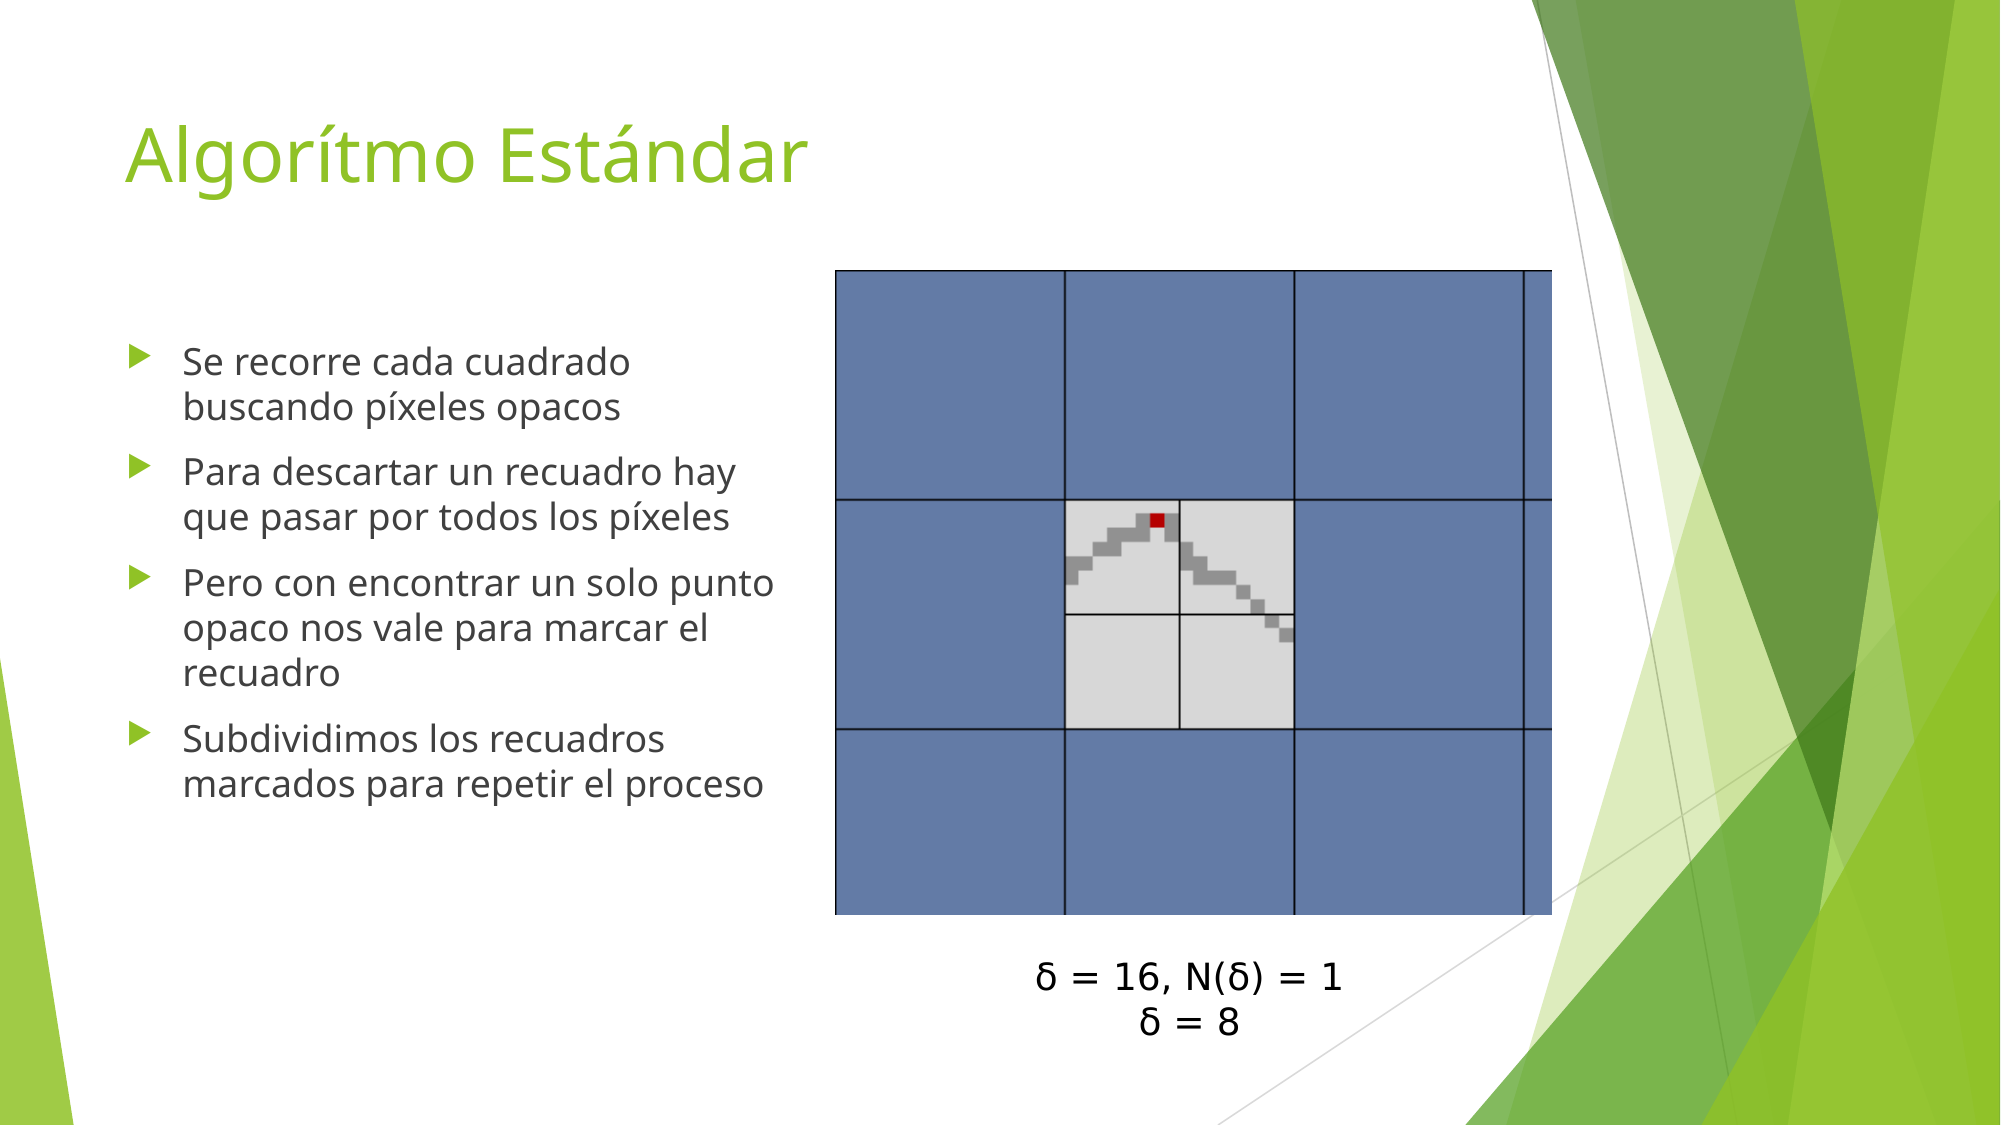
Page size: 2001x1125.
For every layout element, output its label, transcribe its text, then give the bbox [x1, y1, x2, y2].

picture [835, 270, 1552, 915]
list Se recorre cada cuadrado buscando píxeles opacos Para descartar un recuadro hay que pasar por todos los píxeles Pero con encontrar un solo punto opaco nos vale para marcar el recuadro Subdividimos los recuadros marcados para repetir el proceso [111, 329, 796, 936]
text_box δ = 16, N(δ) = 1 δ = 8 [1020, 945, 1360, 1096]
title Algorítmo Estándar [111, 99, 1522, 317]
